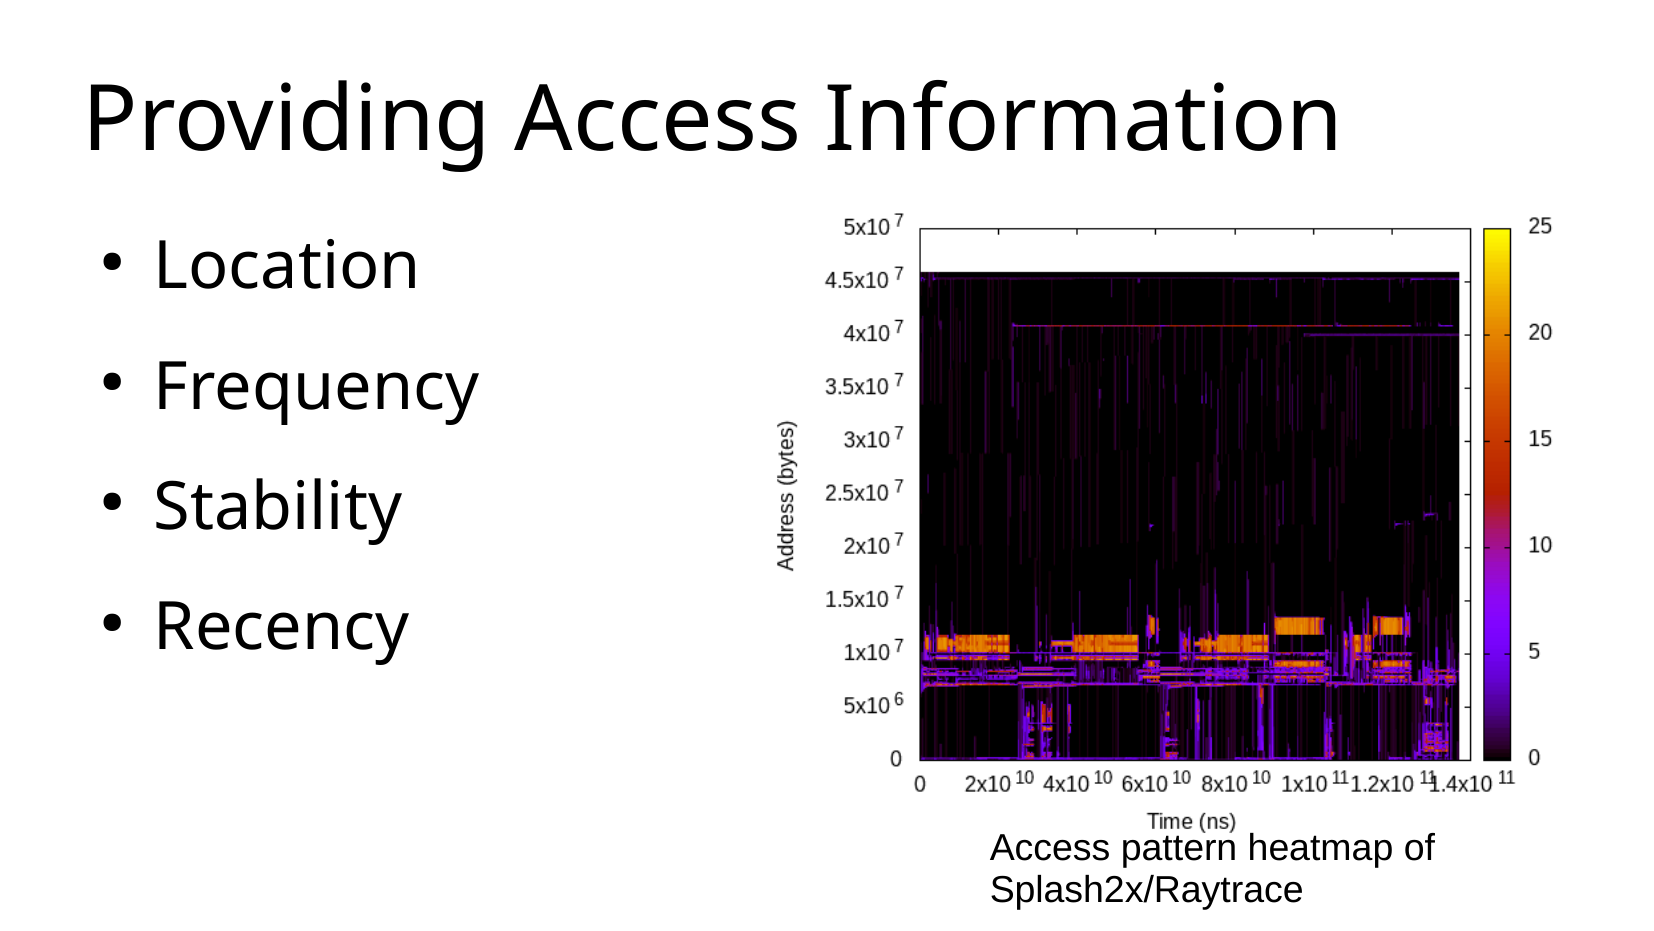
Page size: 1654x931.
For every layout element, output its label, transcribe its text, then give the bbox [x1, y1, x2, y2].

picture [768, 203, 1619, 841]
list Location Frequency Stability Recency [82, 217, 768, 758]
text_box Access pattern heatmap of Splash2x/Raytrace [975, 819, 1463, 919]
title Providing Access Information [82, 37, 1571, 193]
